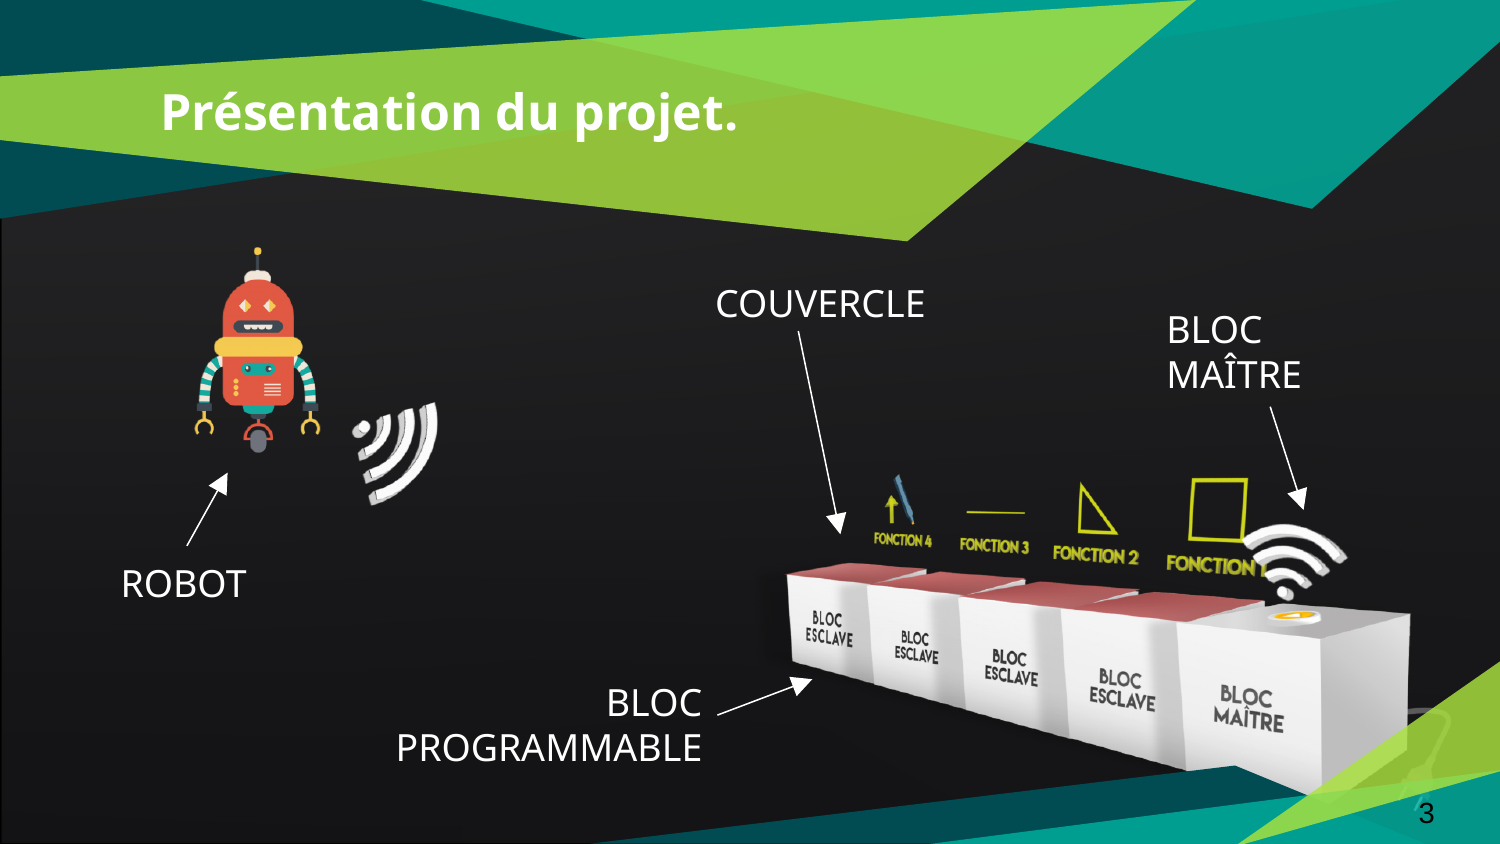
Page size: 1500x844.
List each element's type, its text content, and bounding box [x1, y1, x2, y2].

text_box BLOC MAÎTRE [1151, 291, 1448, 394]
text_box ROBOT [105, 545, 402, 648]
picture [0, 43, 1500, 844]
title Présentation du projet. [145, 65, 1355, 206]
slide_number <number> [1403, 779, 1494, 844]
text_box COUVERCLE [700, 264, 997, 367]
text_box BLOC PROGRAMMABLE [330, 664, 718, 767]
